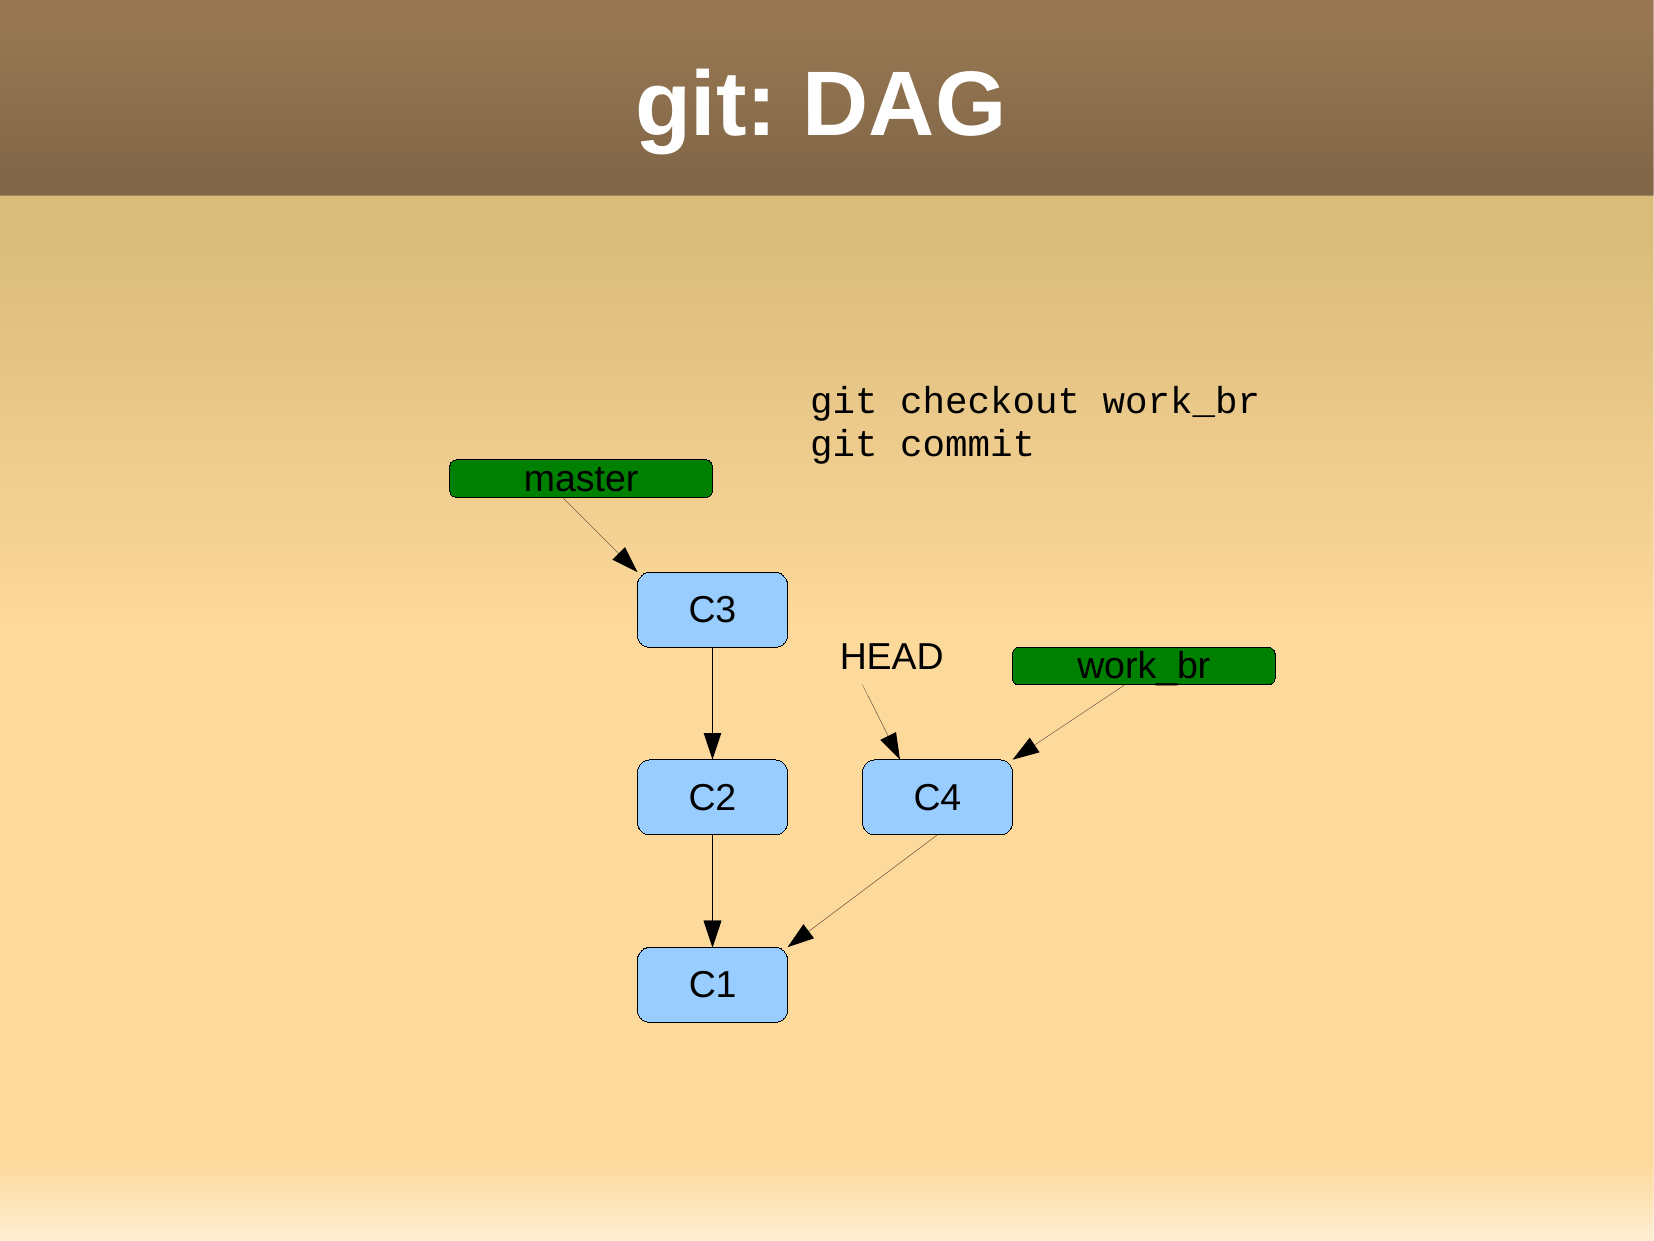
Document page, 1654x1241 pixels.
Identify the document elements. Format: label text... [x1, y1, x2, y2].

text_box C1 [637, 947, 788, 1023]
text_box C4 [862, 759, 1013, 835]
text_box git checkout work_br git commit [795, 375, 1276, 475]
text_box master [449, 459, 713, 498]
text_box C3 [637, 572, 788, 648]
text_box HEAD [825, 627, 959, 685]
text_box work_br [1012, 647, 1276, 685]
title git: DAG [76, 7, 1565, 200]
picture [0, 0, 1654, 1241]
text_box C2 [637, 759, 788, 835]
